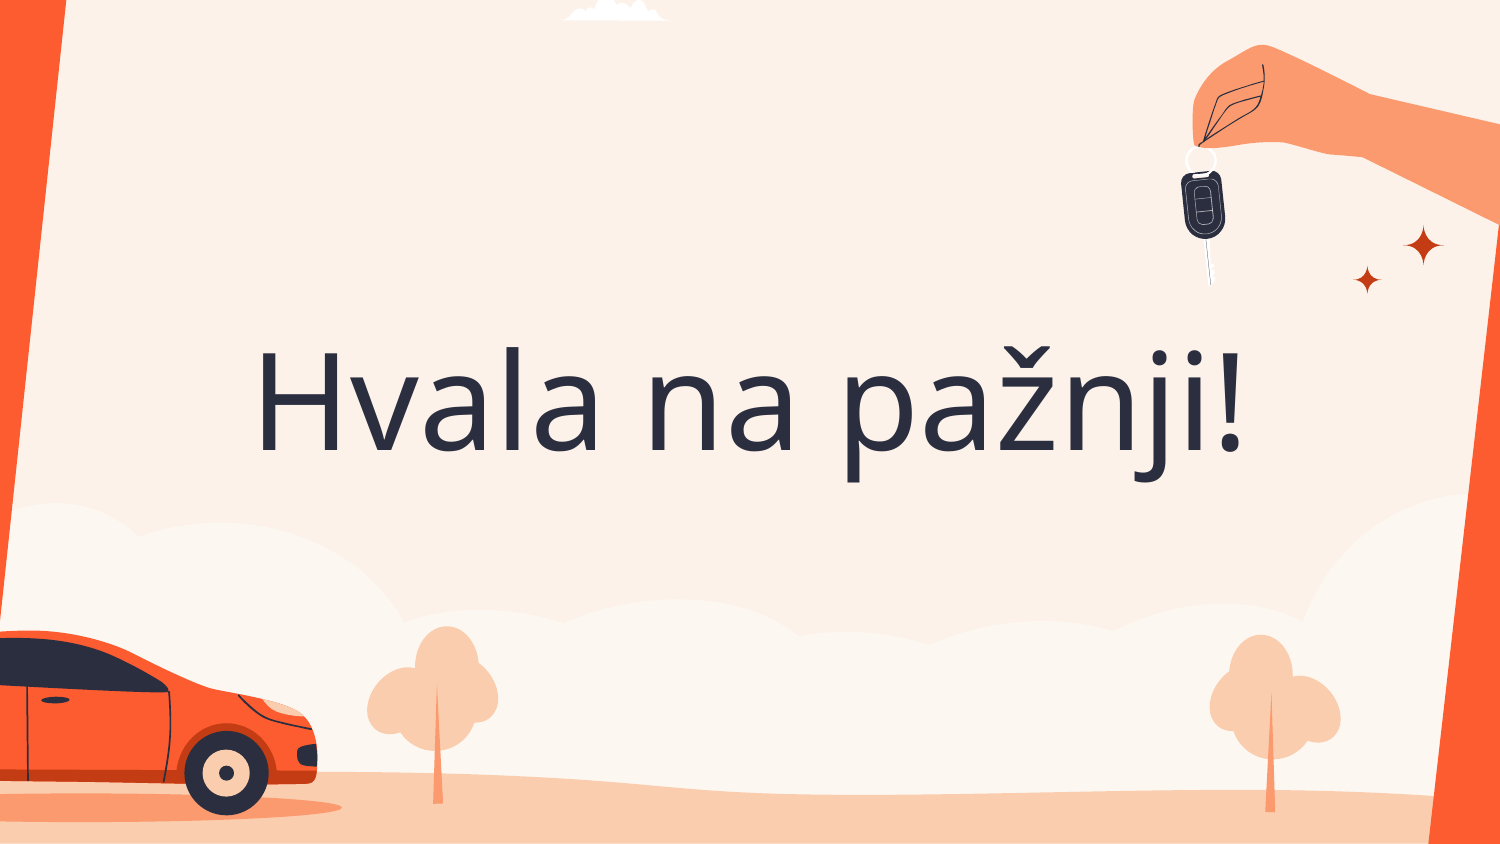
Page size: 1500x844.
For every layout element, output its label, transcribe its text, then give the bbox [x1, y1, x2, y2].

text_box [1181, 44, 1500, 286]
title Hvala na pažnji! [0, 300, 1500, 474]
